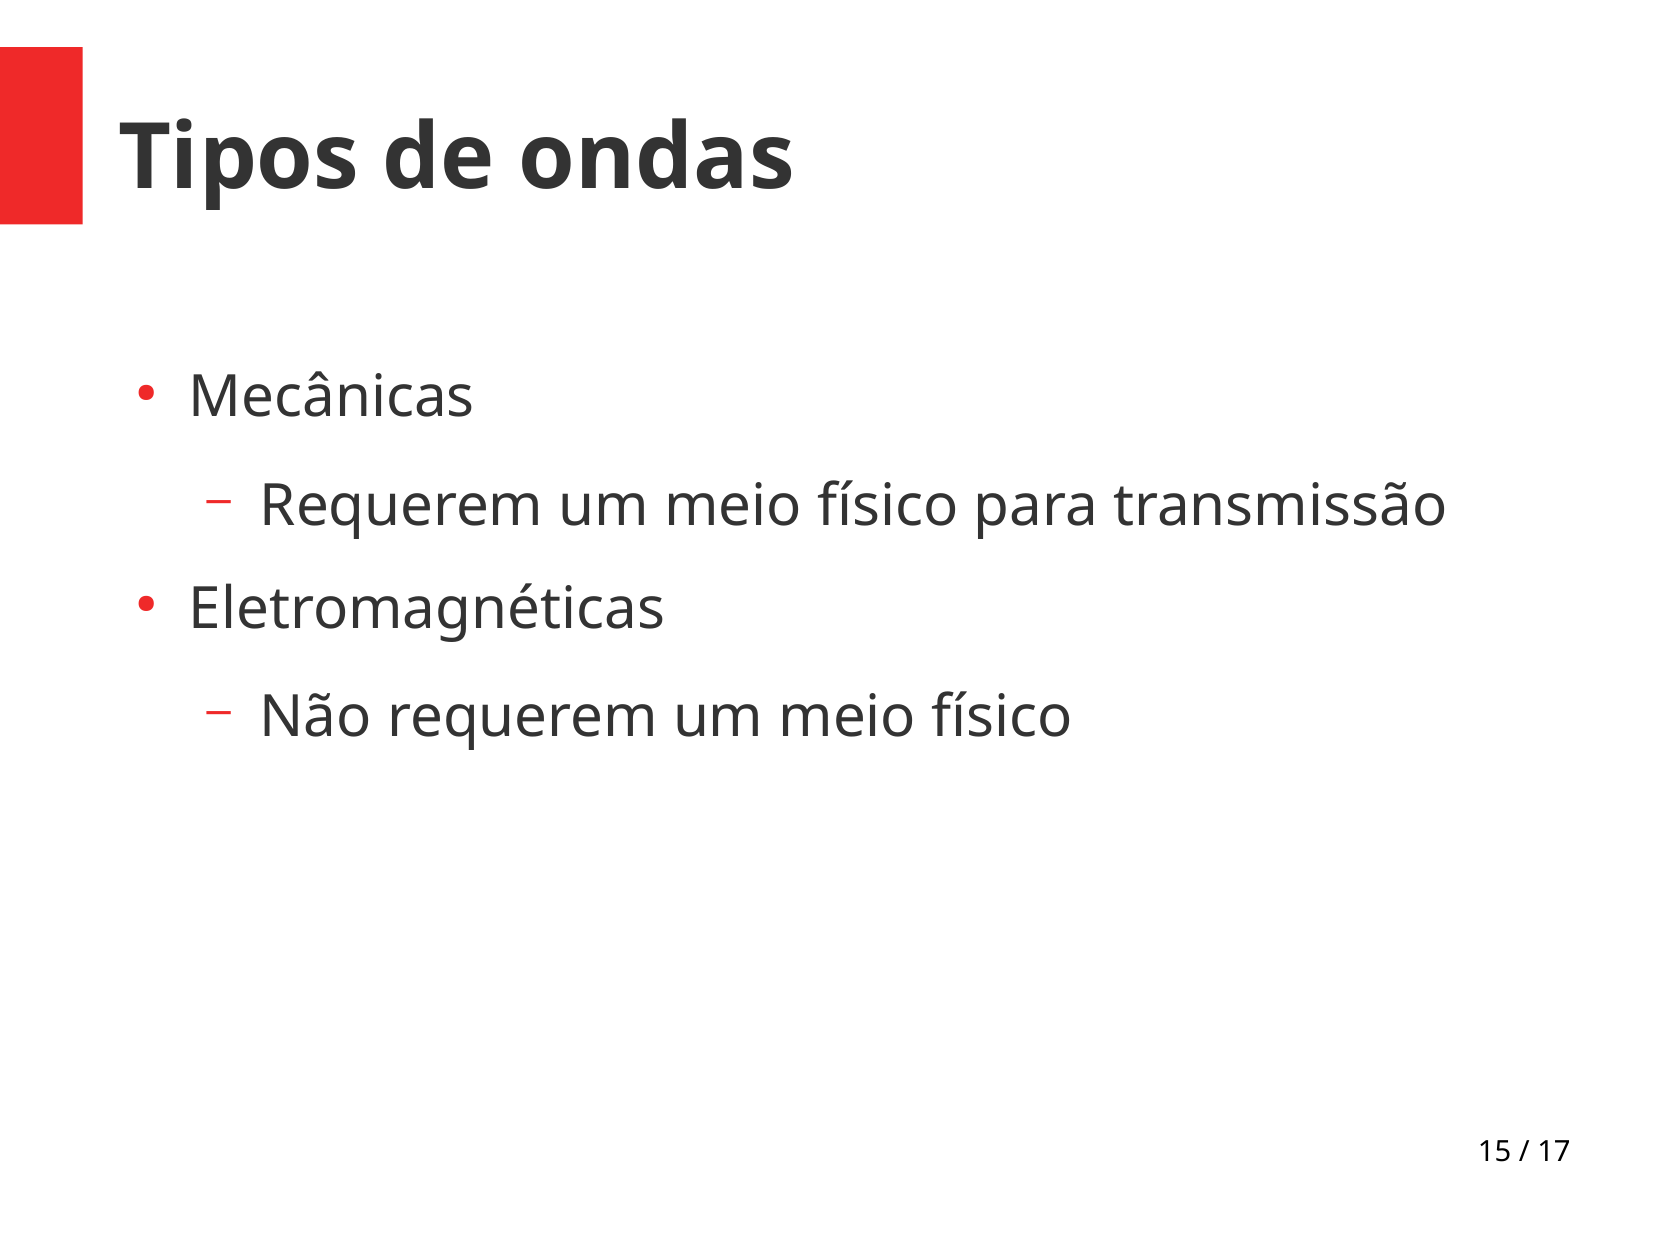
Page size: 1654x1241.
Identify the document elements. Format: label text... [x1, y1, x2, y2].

title Tipos de ondas [118, 49, 1571, 257]
list Mecânicas Requerem um meio físico para transmissão Eletromagnéticas Não requerem um meio físico [118, 354, 1536, 1074]
